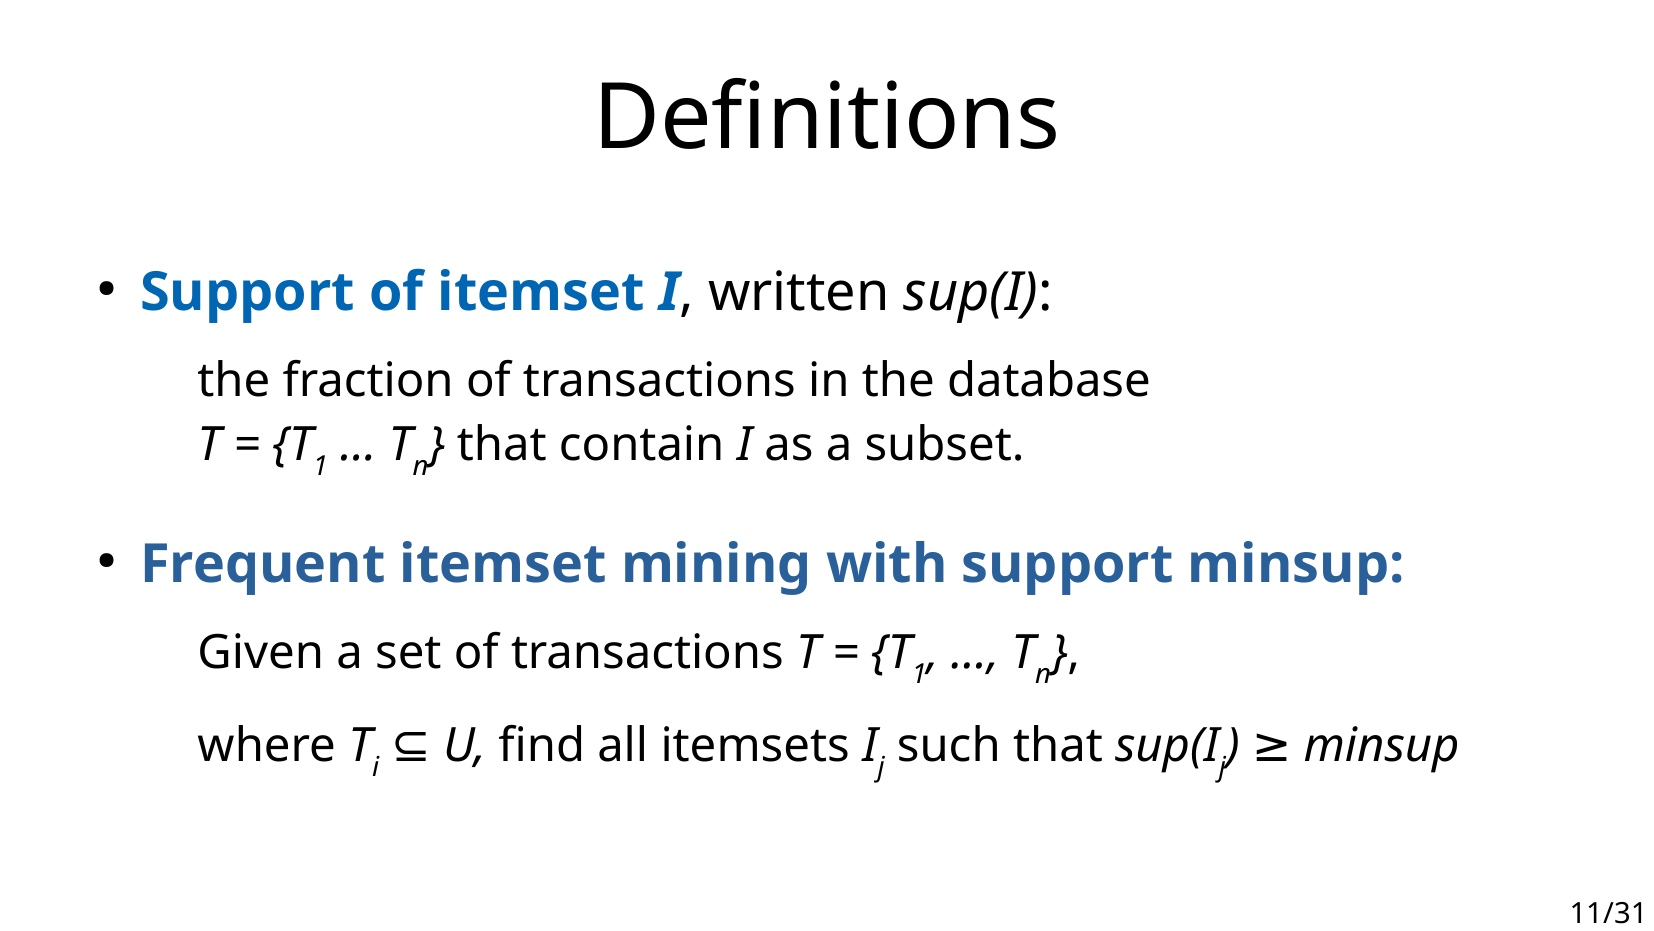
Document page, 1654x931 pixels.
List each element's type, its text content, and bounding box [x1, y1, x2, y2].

title Definitions [82, 1, 1571, 226]
list Support of itemset I, written sup(I): the fraction of transactions in the database T = {T1 … Tn} that contain I as a subset. Frequent itemset mining with support minsup: Given a set of transactions T = {T1, …, Tn}, where Ti ⊆ U, find all itemsets Ij such that sup(Ij) ≥ minsup [82, 253, 1571, 793]
